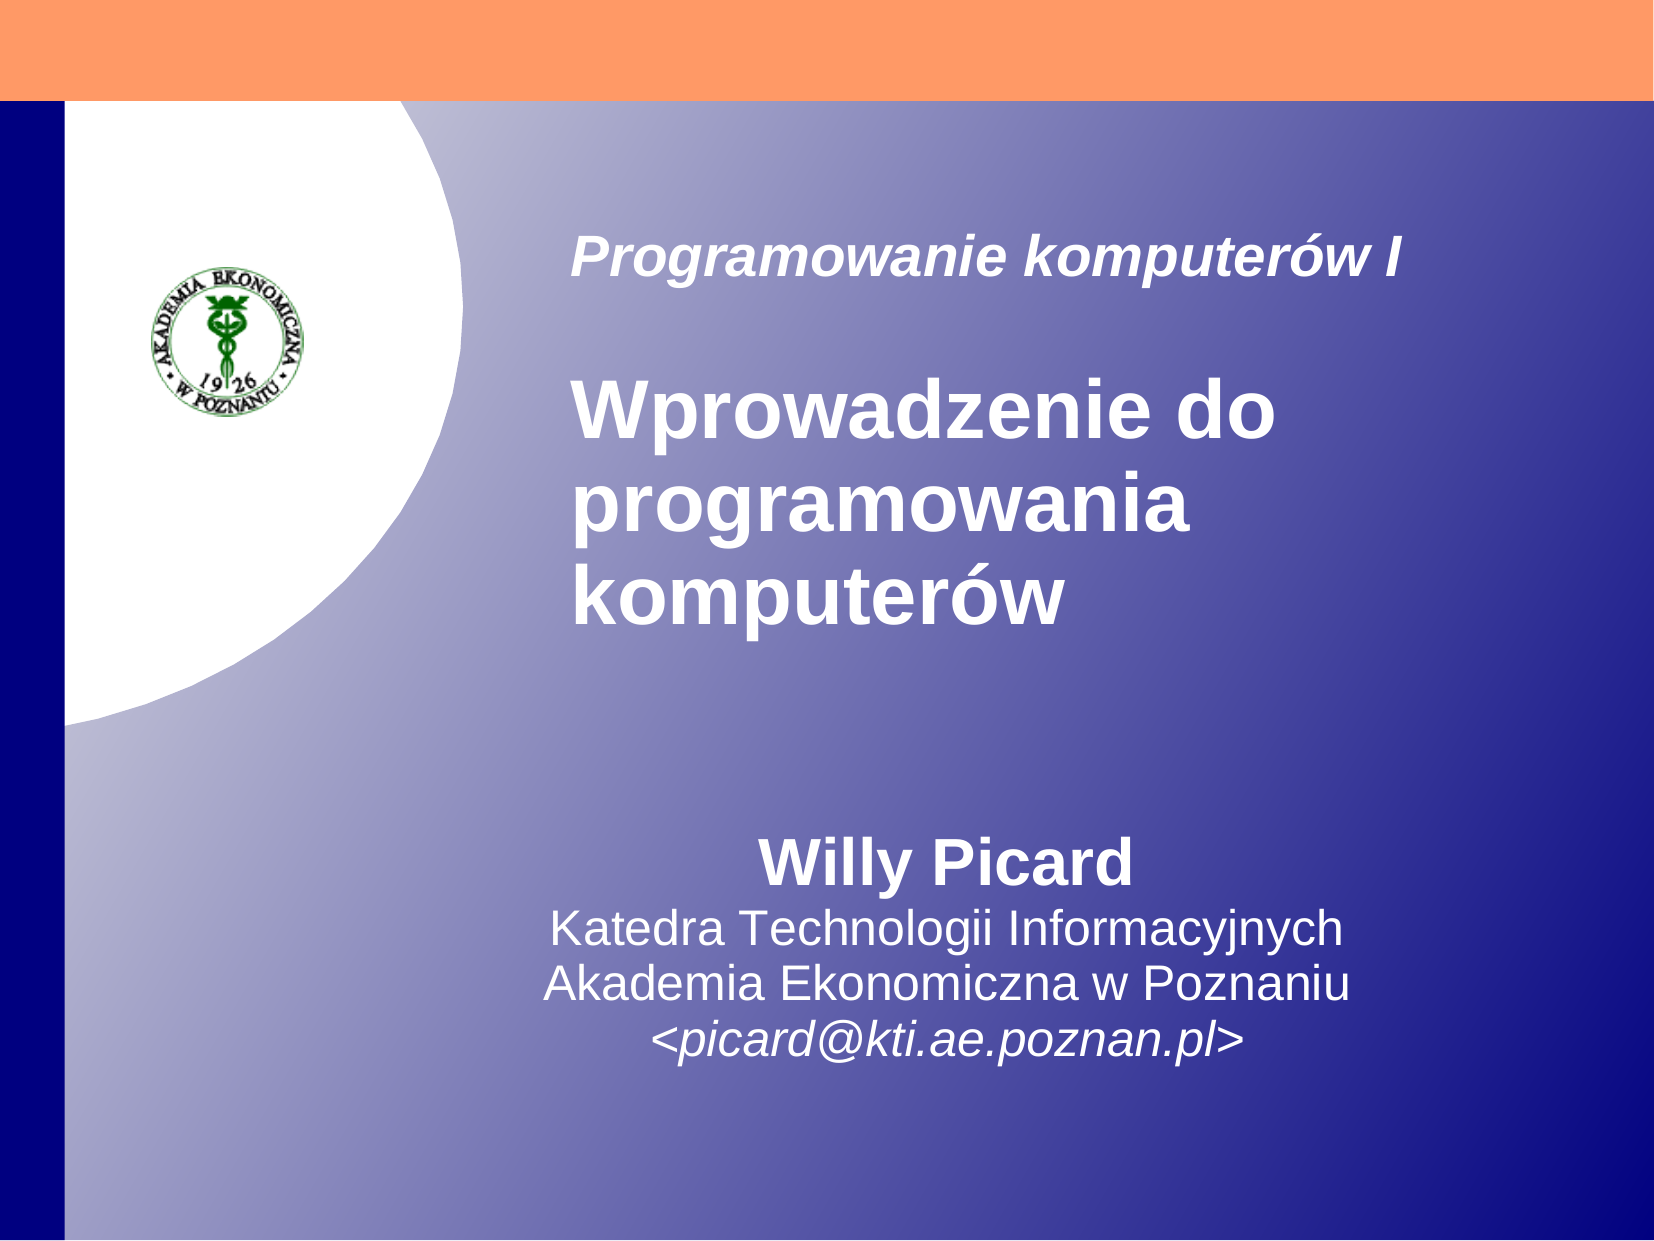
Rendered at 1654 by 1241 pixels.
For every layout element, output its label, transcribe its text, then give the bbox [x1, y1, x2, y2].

title Programowanie komputerów I Wprowadzenie do programowania komputerów [570, 223, 1546, 646]
picture [151, 267, 304, 417]
